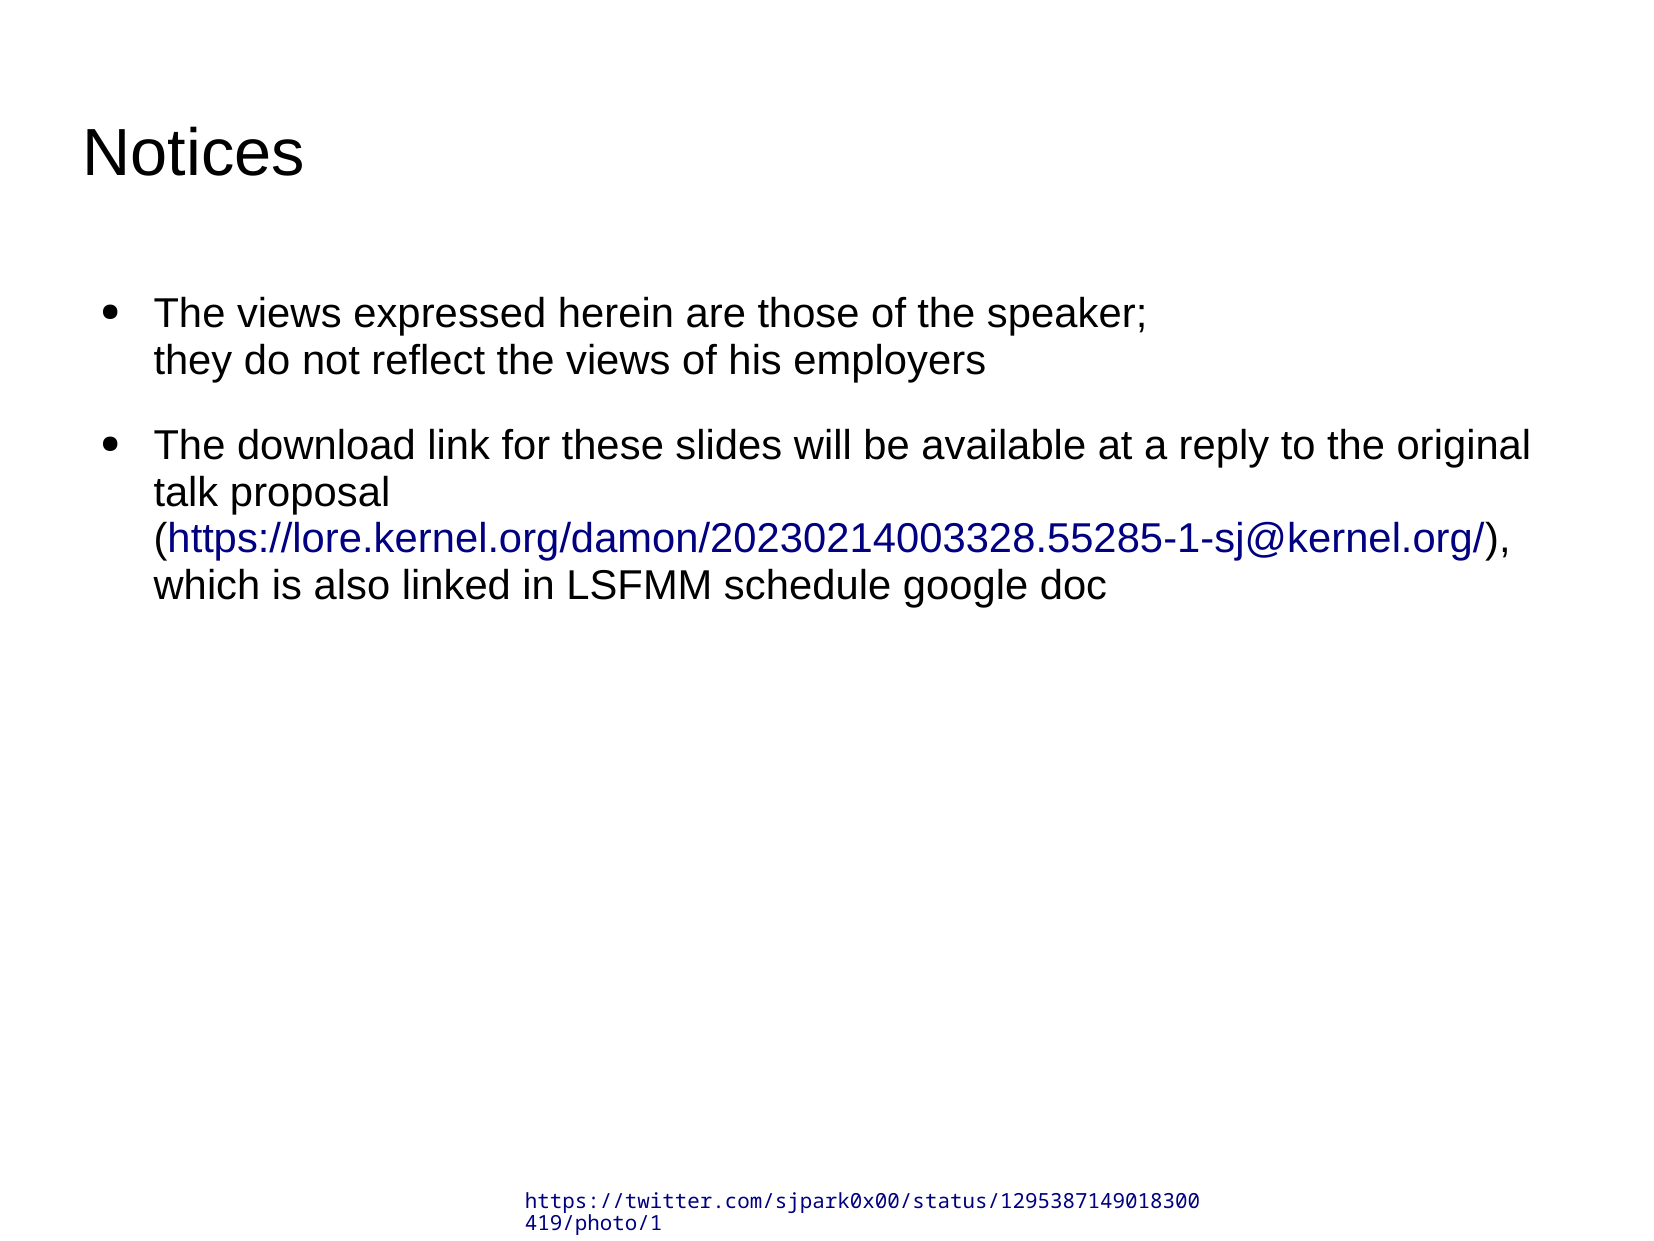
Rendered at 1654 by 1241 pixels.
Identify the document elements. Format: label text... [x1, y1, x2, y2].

list The views expressed herein are those of the speaker; they do not reflect the views of his employers The download link for these slides will be available at a reply to the original talk proposal (https://lore.kernel.org/damon/20230214003328.55285-1-sj@kernel.org/), which is also linked in LSFMM schedule google doc [82, 290, 1571, 1010]
text_box https://twitter.com/sjpark0x00/status/1295387149018300419/photo/1 [510, 1178, 1223, 1215]
title Notices [82, 49, 1571, 257]
